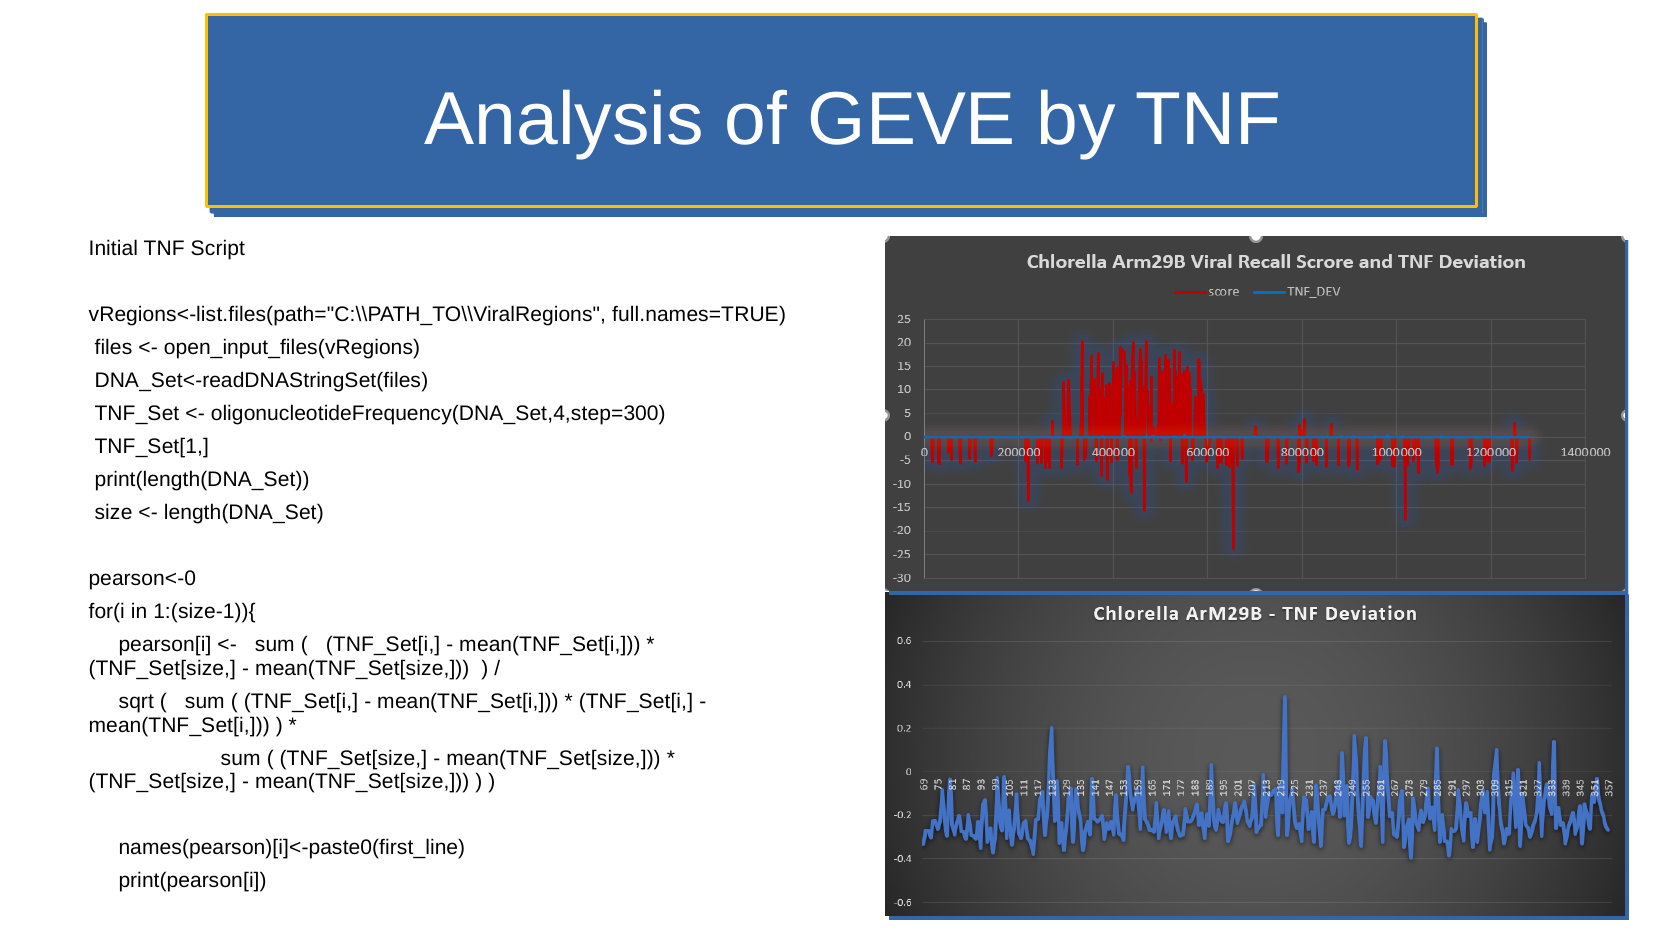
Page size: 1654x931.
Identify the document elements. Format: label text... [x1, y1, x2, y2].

title Analysis of GEVE by TNF [277, 44, 1430, 192]
list Initial TNF Script vRegions<-list.files(path="C:\\PATH_TO\\ViralRegions", full.names=TRUE) files <- open_input_files(vRegions) DNA_Set<-readDNAStringSet(files) TNF_Set <- oligonucleotideFrequency(DNA_Set,4,step=300) TNF_Set[1,] print(length(DNA_Set)) size <- length(DNA_Set) pearson<-0 for(i in 1:(size-1)){ pearson[i] <- sum ( (TNF_Set[i,] - mean(TNF_Set[i,])) * (TNF_Set[size,] - mean(TNF_Set[size,])) ) / sqrt ( sum ( (TNF_Set[i,] - mean(TNF_Set[i,])) * (TNF_Set[i,] - mean(TNF_Set[i,])) ) * sum ( (TNF_Set[size,] - mean(TNF_Set[size,])) * (TNF_Set[size,] - mean(TNF_Set[size,])) ) ) names(pearson)[i]<-paste0(first_line) print(pearson[i]) [88, 236, 798, 916]
picture [885, 236, 1625, 916]
